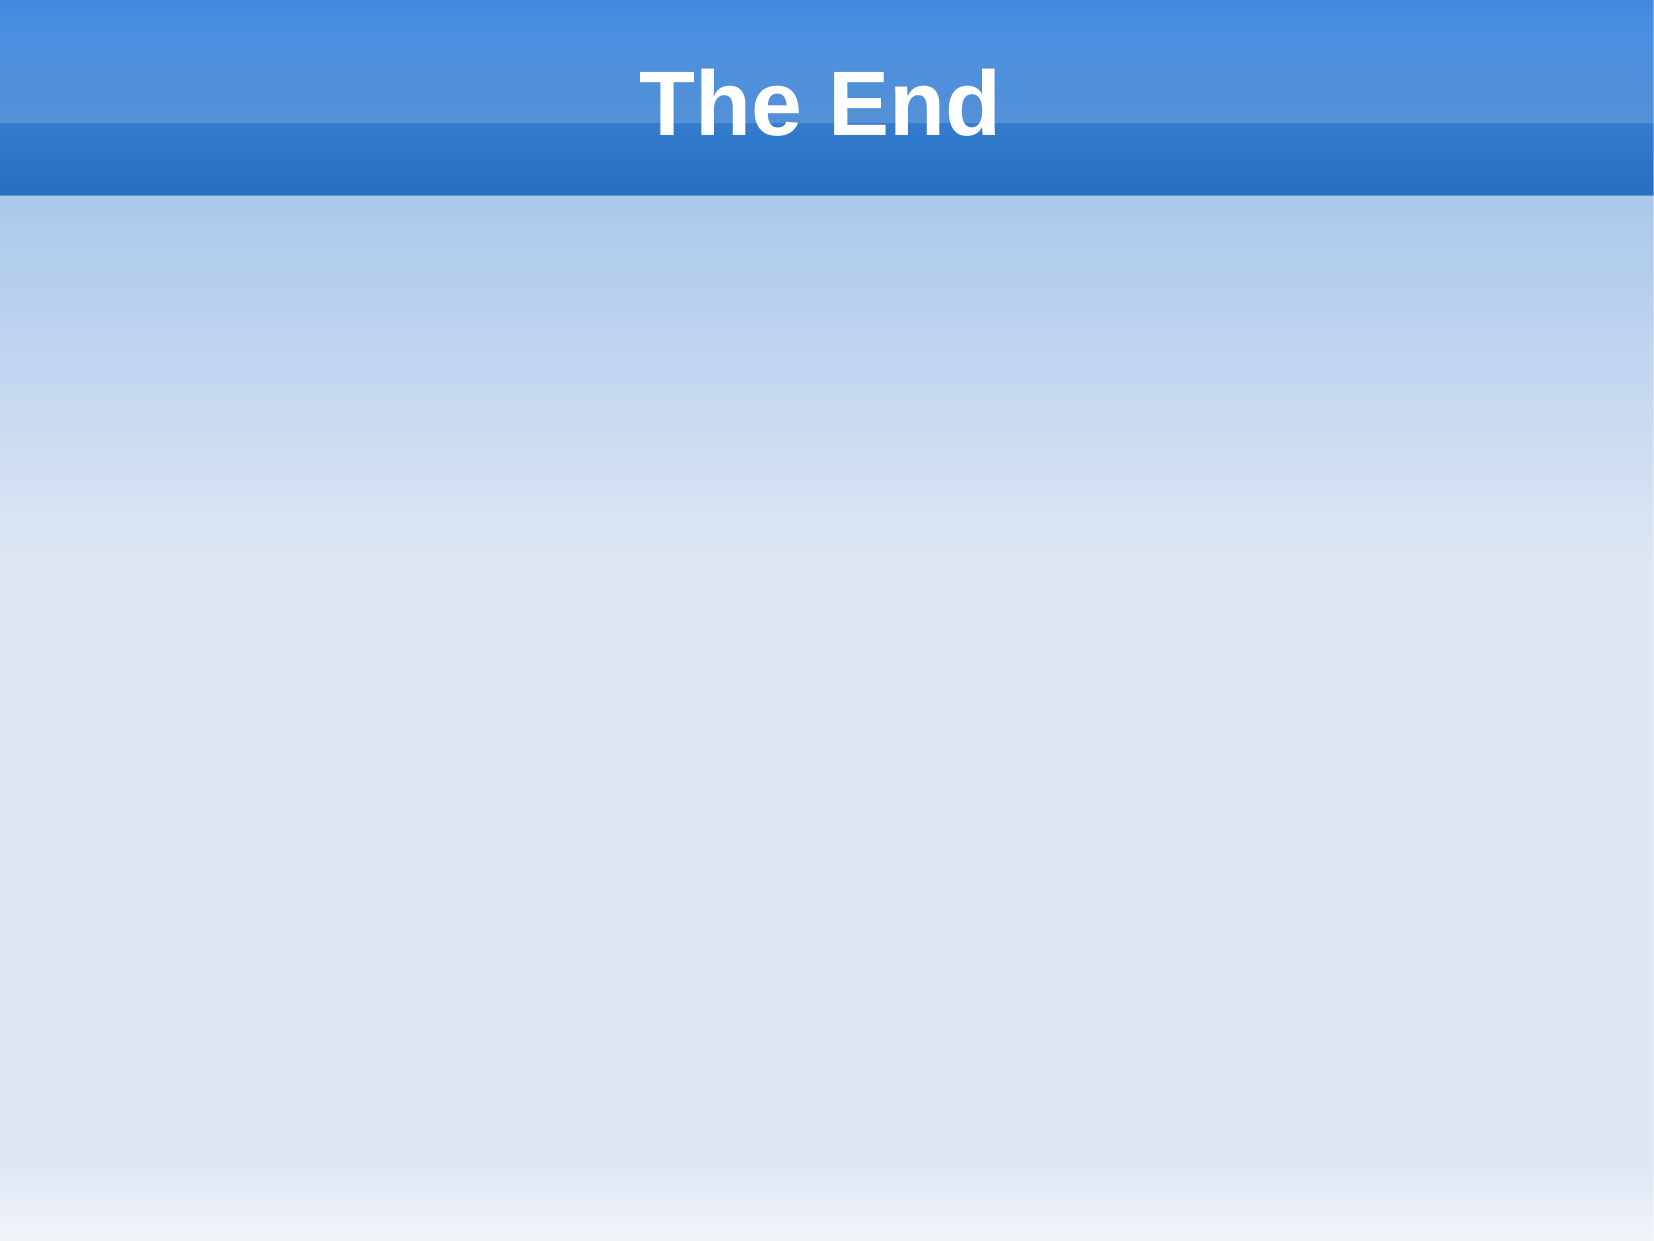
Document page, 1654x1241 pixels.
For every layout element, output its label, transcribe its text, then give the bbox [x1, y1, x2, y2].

title The End [76, 0, 1565, 208]
picture [0, 0, 1654, 1241]
